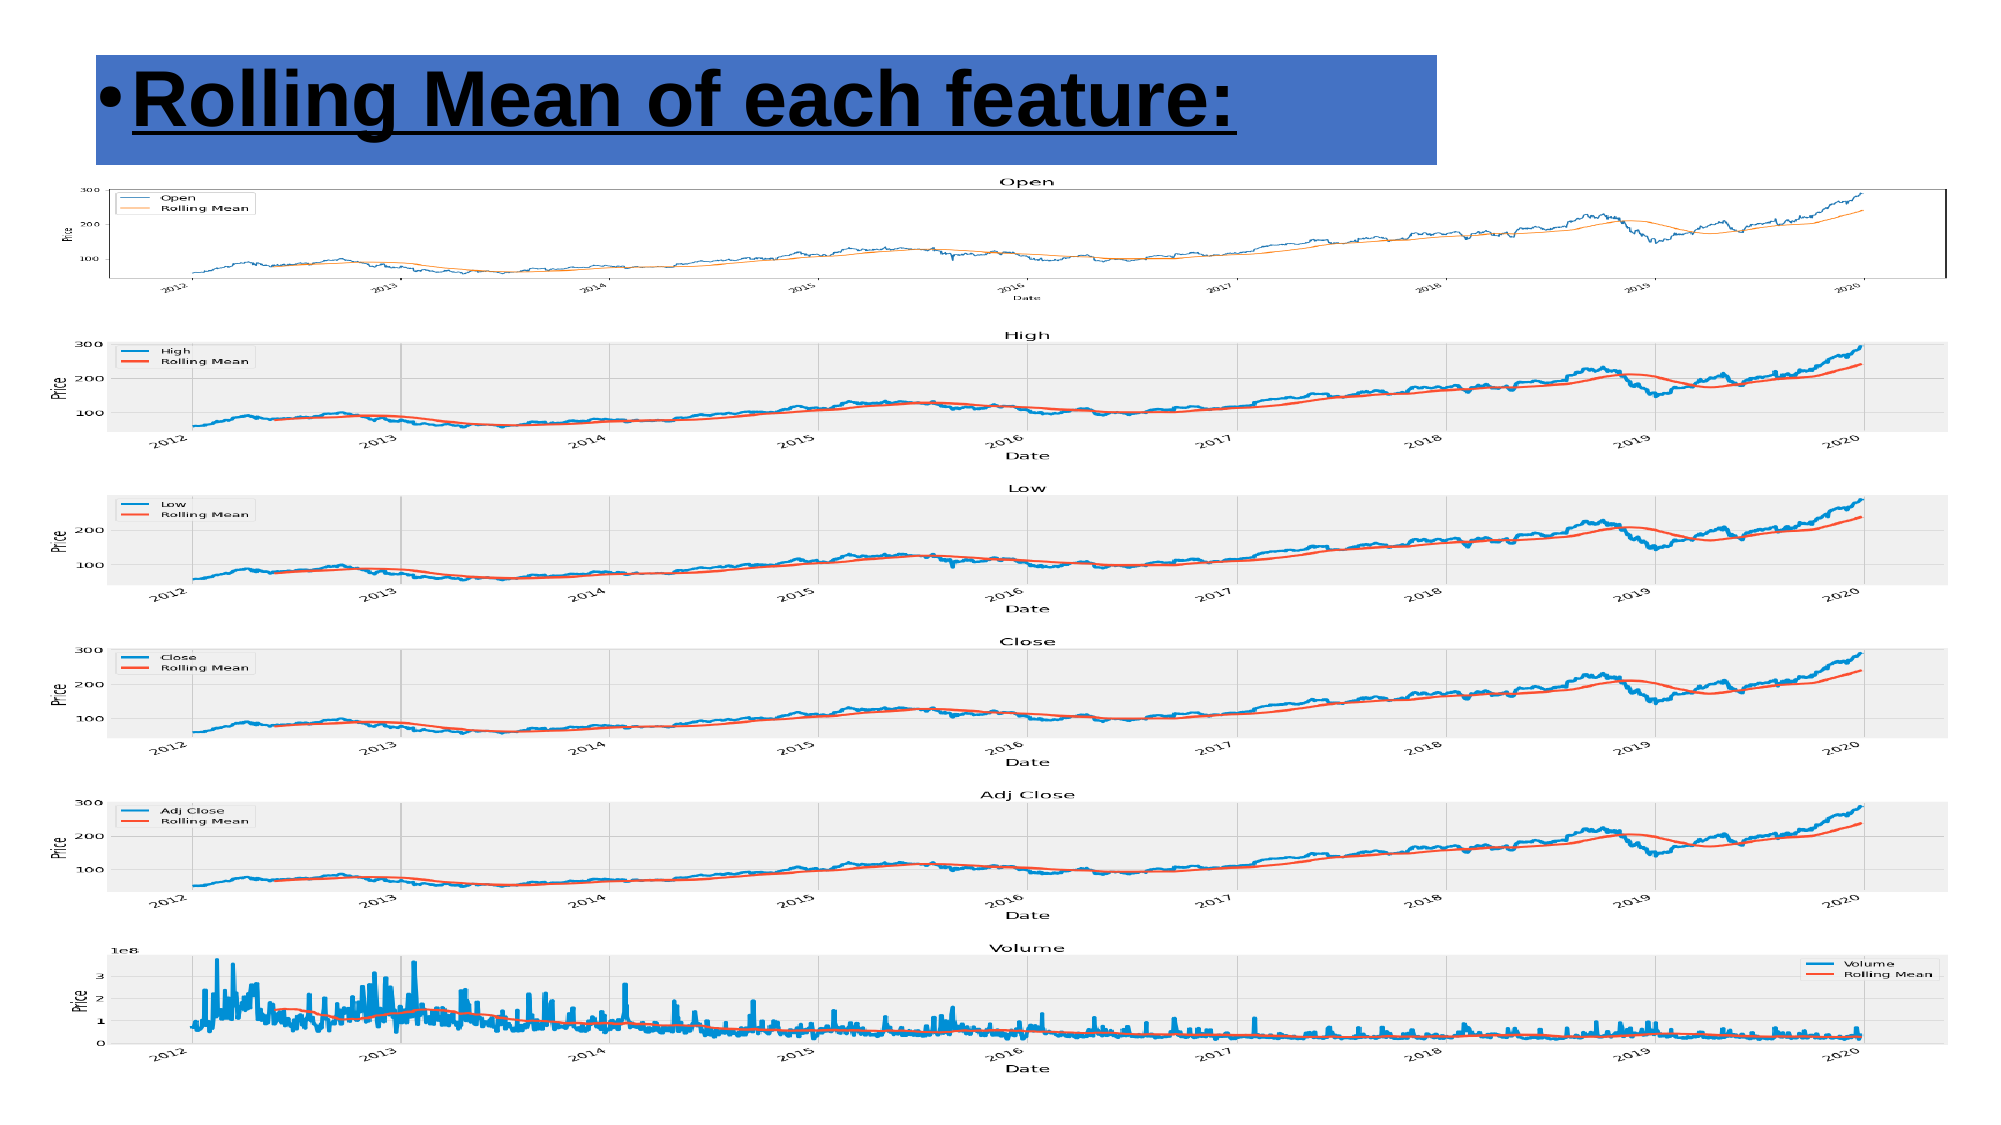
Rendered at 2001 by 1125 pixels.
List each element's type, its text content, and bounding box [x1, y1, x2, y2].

table_header Rolling Mean of each feature: [96, 55, 1437, 165]
picture [41, 174, 1954, 1078]
